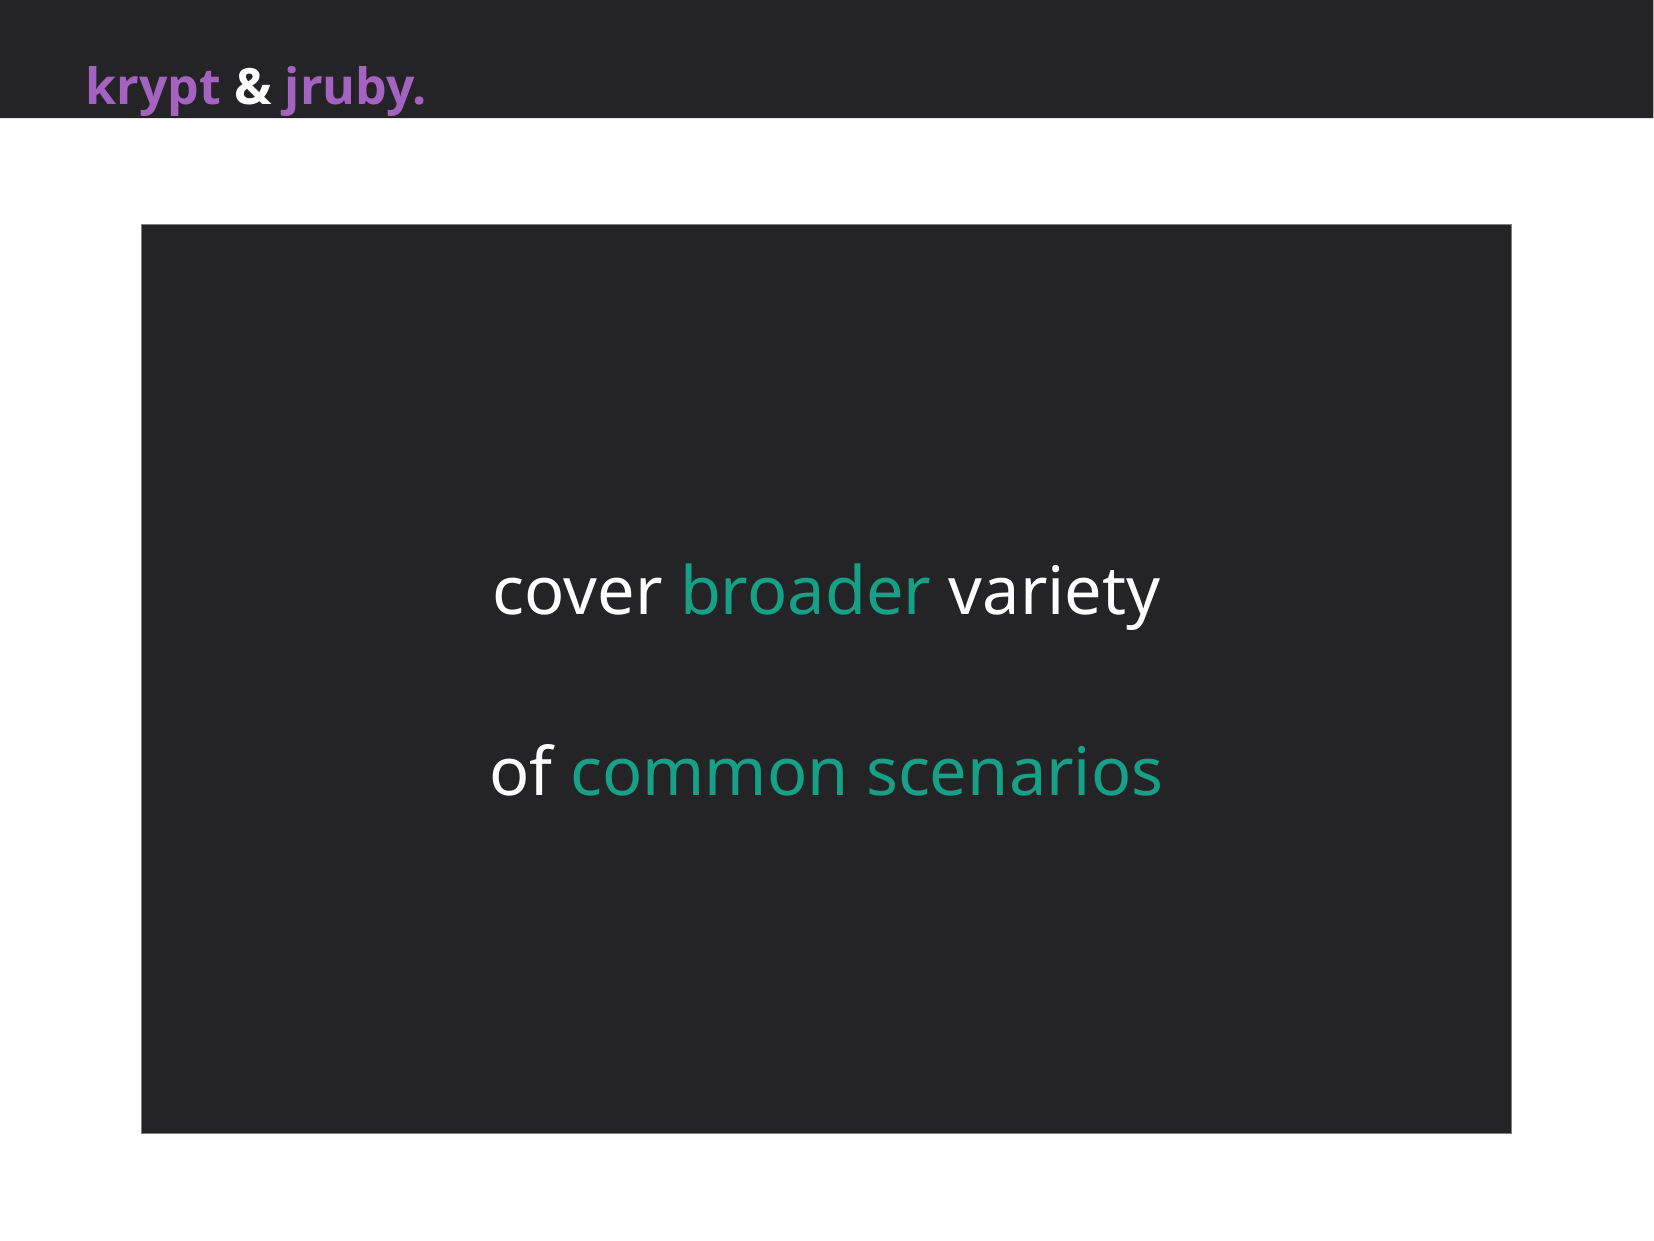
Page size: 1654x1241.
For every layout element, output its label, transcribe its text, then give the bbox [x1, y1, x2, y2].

text_box [0, 0, 1654, 119]
text_box cover broader variety of common scenarios [141, 224, 1512, 1134]
text_box krypt & jruby. [70, 43, 1359, 119]
